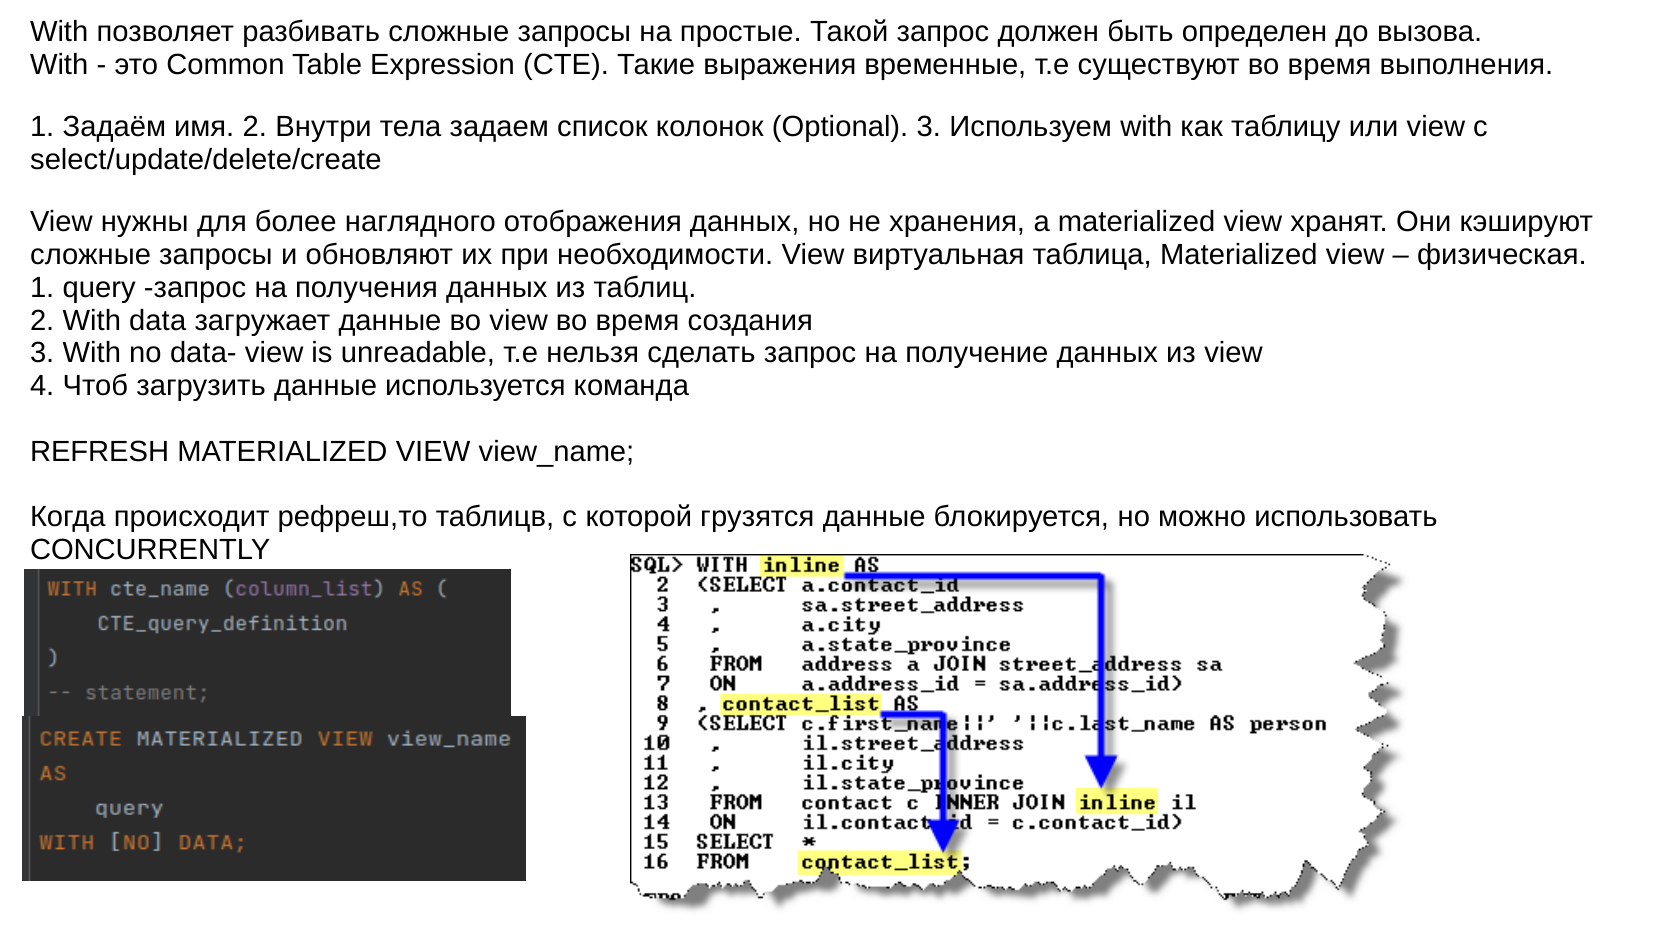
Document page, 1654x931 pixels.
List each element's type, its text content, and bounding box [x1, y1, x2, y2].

list With позволяет разбивать сложные запросы на простые. Такой запрос должен быть определен до вызова. With - это Common Table Expression (CTE). Такие выражения временные, т.е существуют во время выполнения. 1. Задаём имя. 2. Внутри тела задаем список колонок (Optional). 3. Используем with как таблицу или view с select/update/delete/create View нужны для более наглядного отображения данных, но не хранения, а materialized view хранят. Они кэшируют сложные запросы и обновляют их при необходимости. View виртуальная таблица, Materialized view – физическая. 1. query -запрос на получения данных из таблиц. 2. With data загружает данные во view во время создания 3. With no data- view is unreadable, т.е нельзя сделать запрос на получение данных из view 4. Чтоб загрузить данные используется команда REFRESH MATERIALIZED VIEW view_name; Когда происходит рефреш,то таблицв, с которой грузятся данные блокируется, но можно использовать CONCURRENTLY [30, 15, 1606, 901]
picture [22, 569, 526, 881]
picture [630, 554, 1410, 916]
